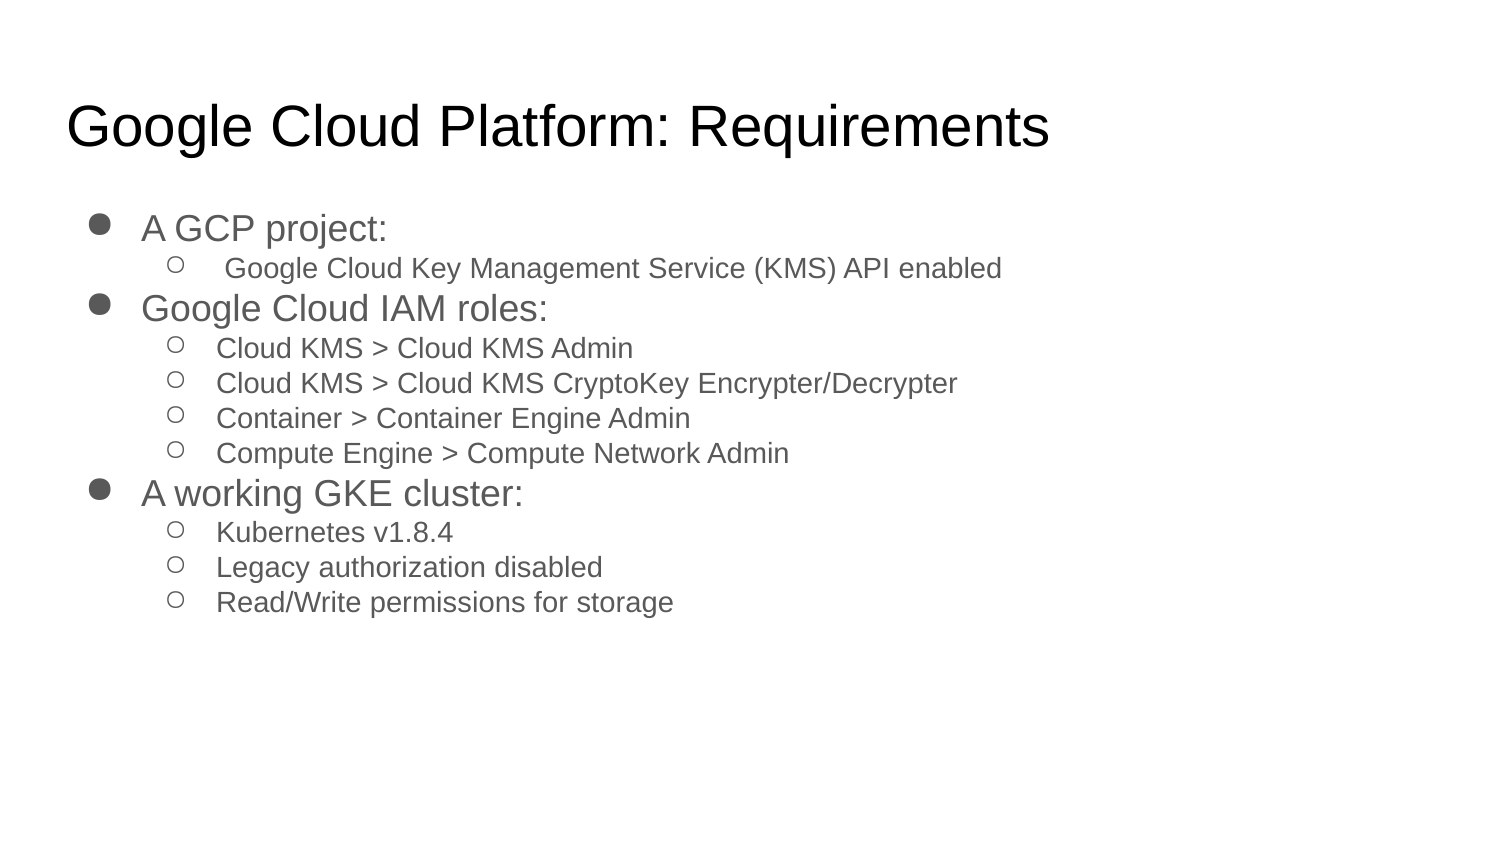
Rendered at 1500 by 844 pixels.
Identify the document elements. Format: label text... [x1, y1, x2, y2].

title Google Cloud Platform: Requirements [51, 72, 1449, 167]
list A GCP project: Google Cloud Key Management Service (KMS) API enabled Google Cloud IAM roles: Cloud KMS > Cloud KMS Admin Cloud KMS > Cloud KMS CryptoKey Encrypter/Decrypter Container > Container Engine Admin Compute Engine > Compute Network Admin A working GKE cluster: Kubernetes v1.8.4 Legacy authorization disabled Read/Write permissions for storage [51, 189, 1449, 750]
